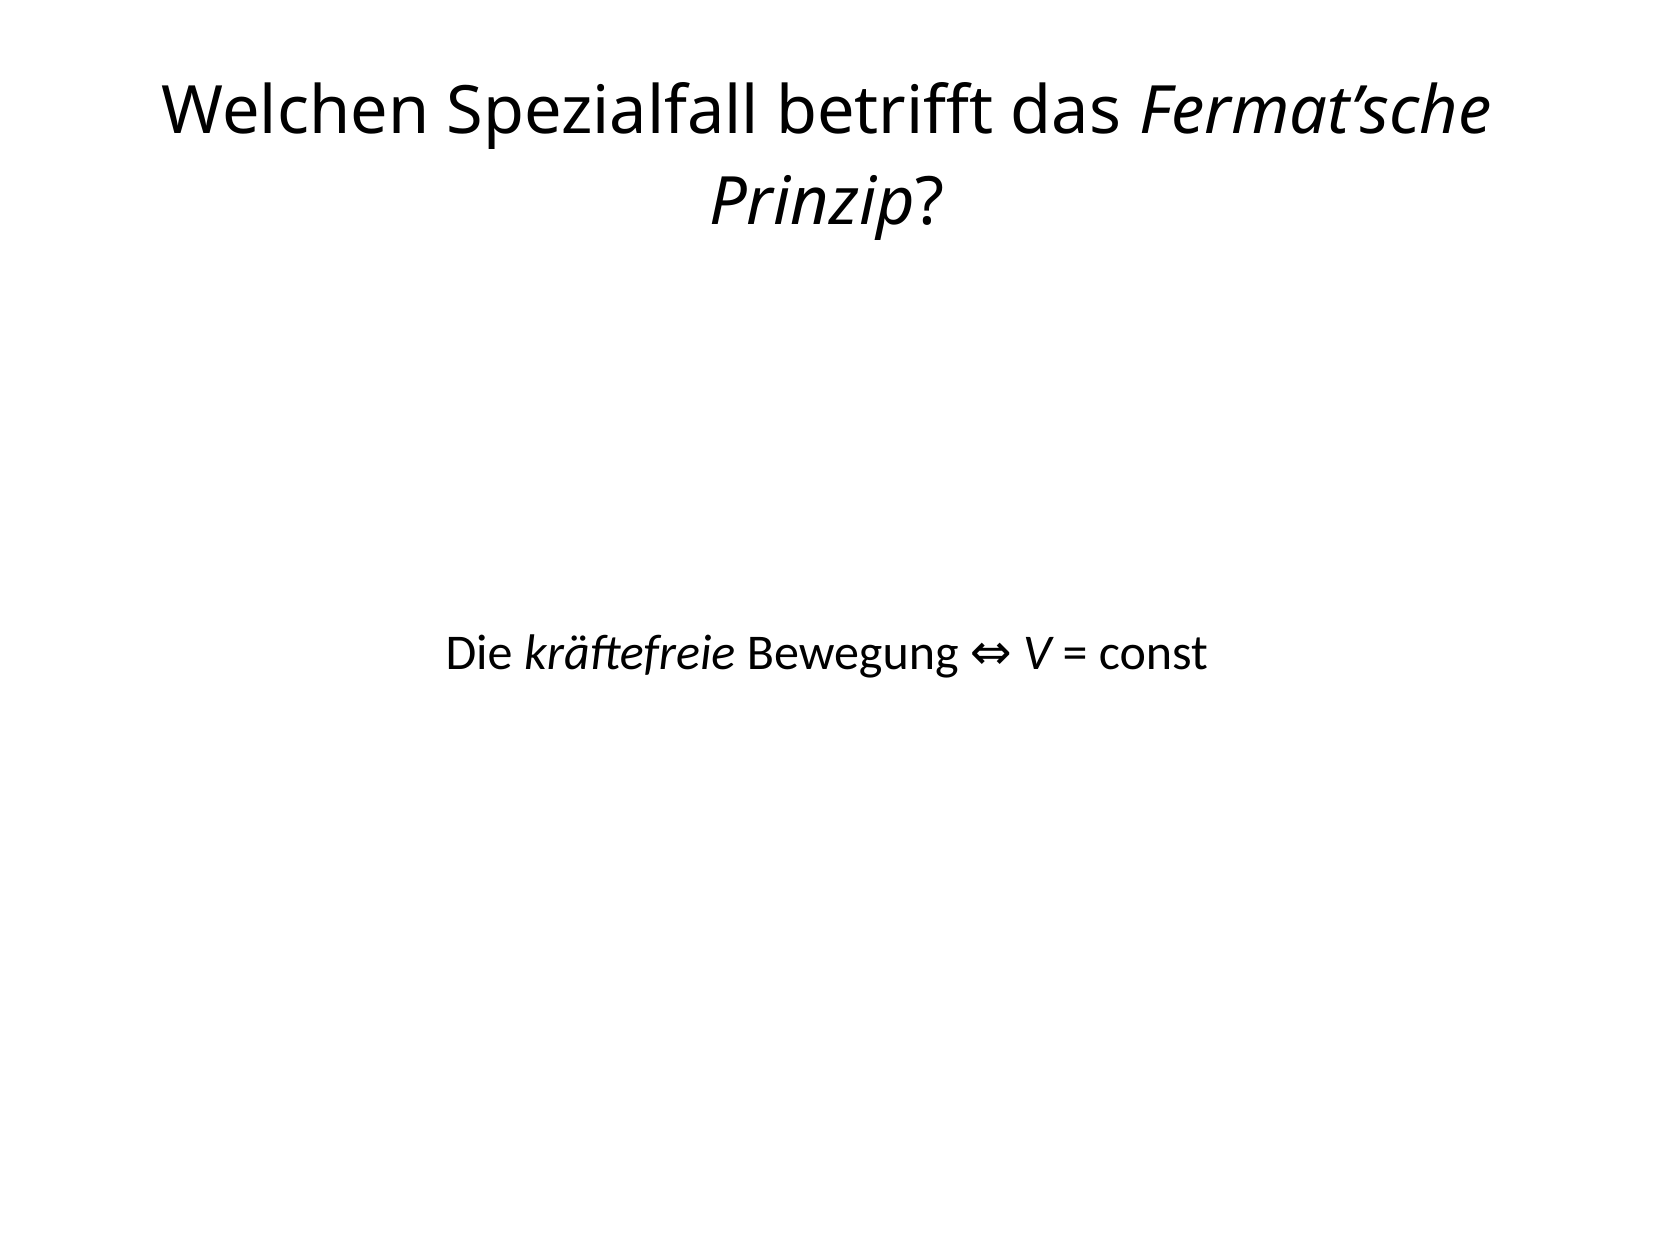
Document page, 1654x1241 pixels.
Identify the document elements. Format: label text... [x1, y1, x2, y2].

subtitle Die kräftefreie Bewegung ⇔ V = const [82, 290, 1571, 1010]
title Welchen Spezialfall betrifft das Fermat’sche Prinzip? [82, 49, 1571, 257]
